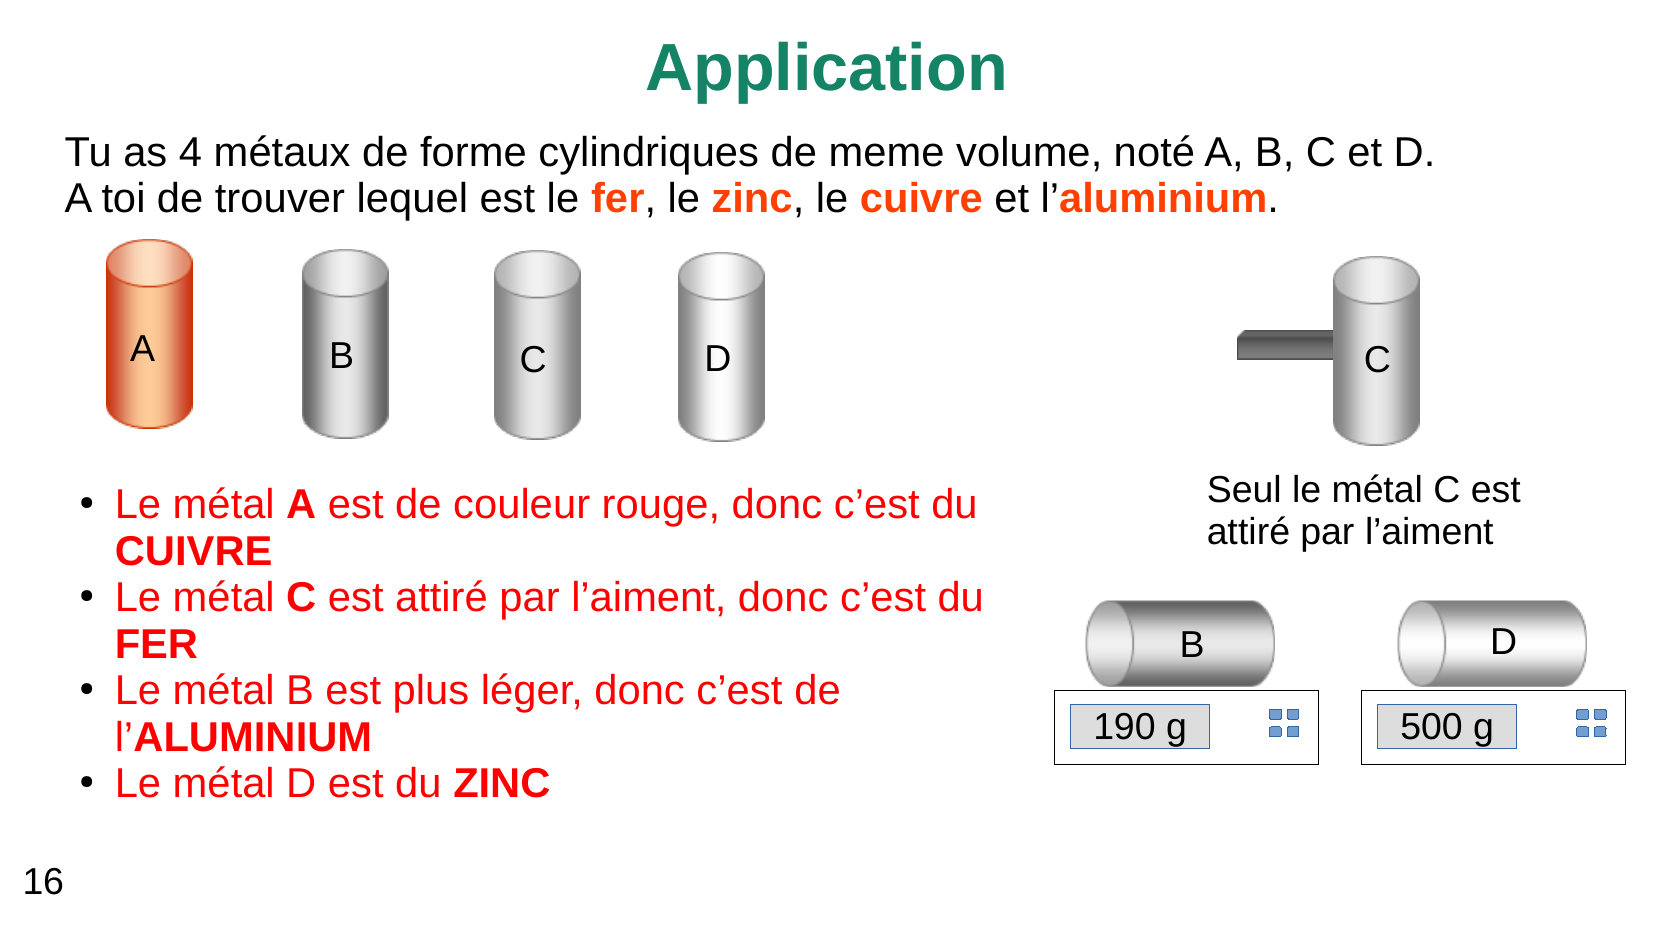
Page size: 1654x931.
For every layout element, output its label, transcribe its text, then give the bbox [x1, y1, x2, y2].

text_box [1576, 709, 1589, 720]
text_box Le métal A est de couleur rouge, donc c’est du CUIVRE Le métal C est attiré par l’aiment, donc c’est du FER Le métal B est plus léger, donc c’est de l’ALUMINIUM Le métal D est du ZINC [64, 473, 1044, 822]
text_box B [1164, 616, 1220, 673]
text_box Seul le métal C est attiré par l’aiment [1192, 460, 1561, 560]
text_box Tu as 4 métaux de forme cylindriques de meme volume, noté A, B, C et D. A toi de trouver lequel est le fer, le zinc, le cuivre et l’aluminium. [49, 121, 1570, 242]
picture [106, 239, 193, 429]
picture [1237, 256, 1420, 446]
text_box 500 g [1377, 704, 1517, 749]
picture [494, 250, 581, 440]
text_box [1269, 709, 1282, 720]
picture [1397, 601, 1587, 687]
text_box C [504, 331, 562, 388]
text_box D [689, 329, 747, 387]
text_box <number> [7, 853, 637, 924]
text_box C [1349, 331, 1406, 388]
text_box A [115, 320, 171, 378]
text_box [1594, 726, 1607, 737]
title Application [82, 19, 1571, 116]
picture [678, 252, 765, 442]
picture [1085, 600, 1275, 687]
text_box D [1475, 613, 1532, 671]
picture [302, 249, 389, 439]
text_box 190 g [1070, 704, 1210, 749]
text_box [1269, 726, 1282, 737]
text_box [1594, 709, 1607, 720]
text_box [1576, 726, 1589, 737]
text_box B [314, 326, 370, 384]
text_box [1287, 709, 1299, 720]
text_box [1287, 726, 1299, 737]
